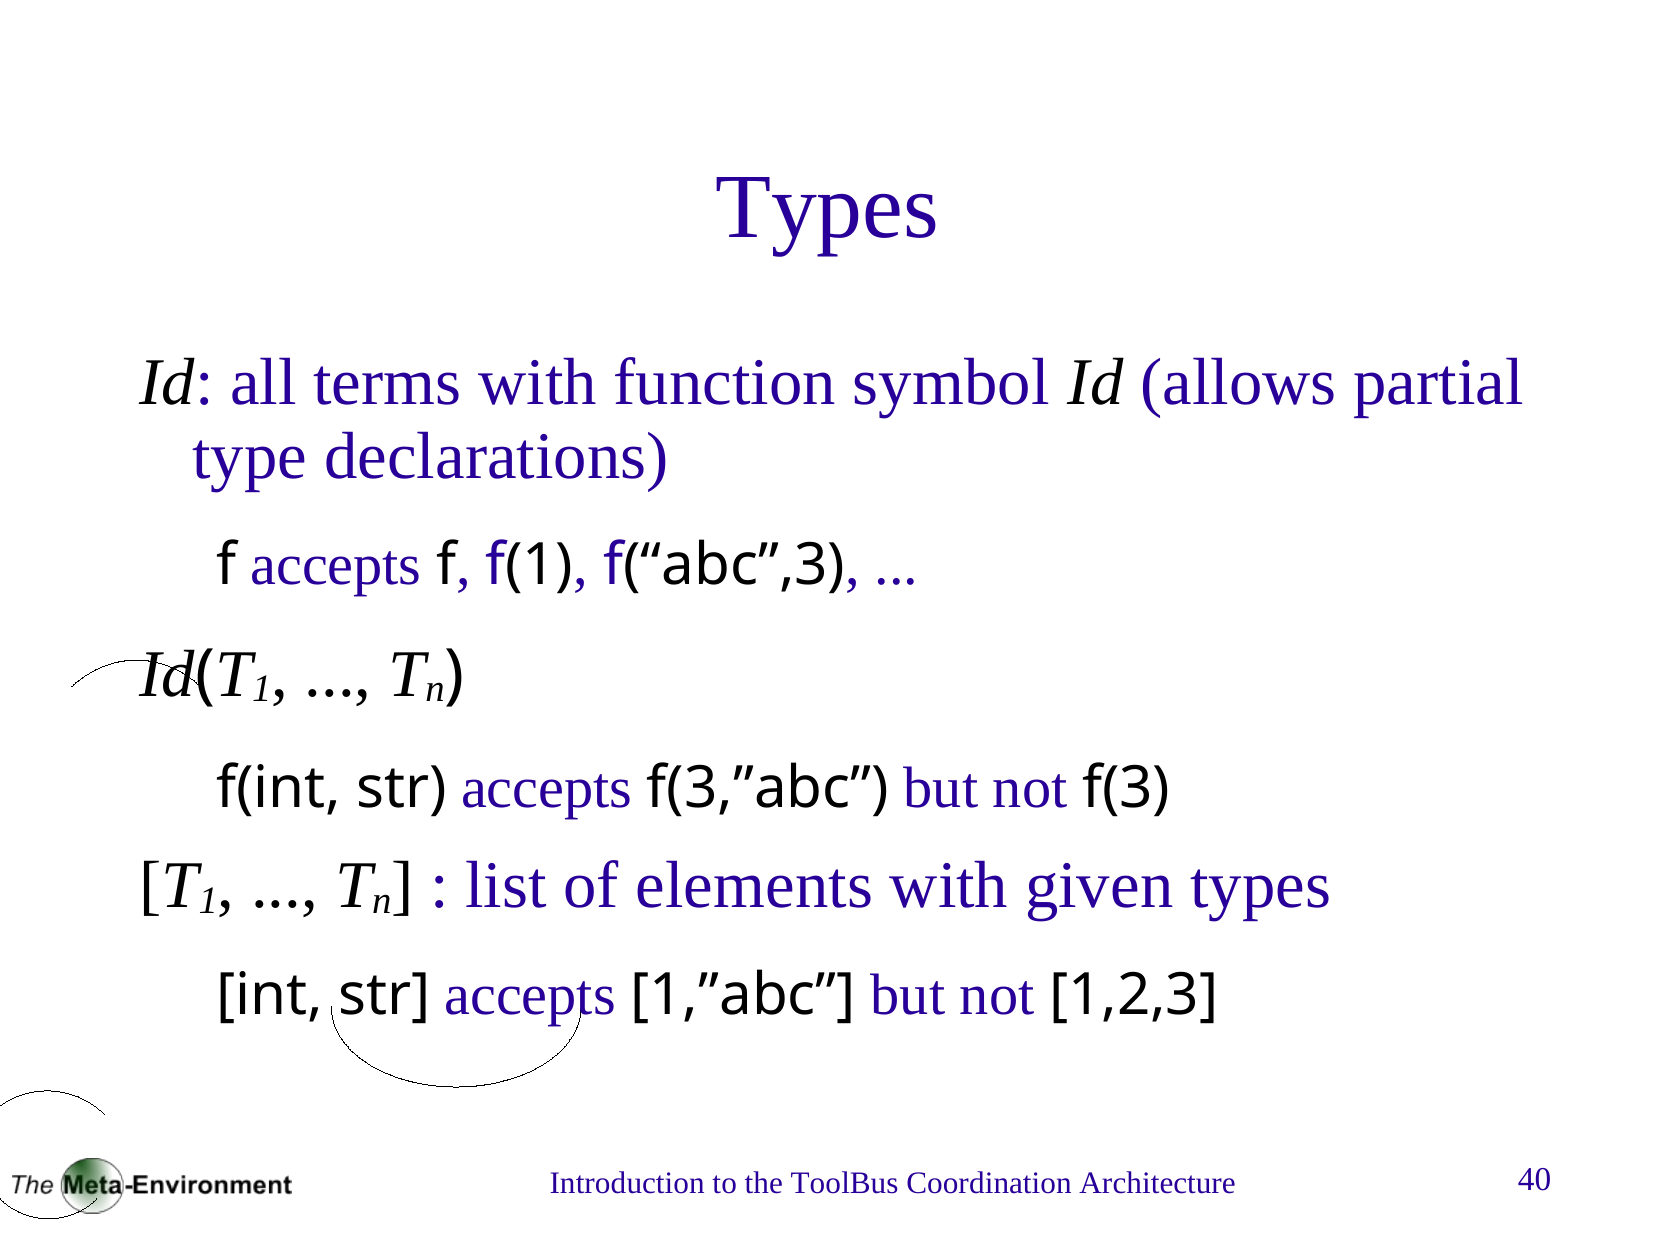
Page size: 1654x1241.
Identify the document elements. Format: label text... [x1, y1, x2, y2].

title Types [121, 102, 1534, 311]
picture [12, 1158, 292, 1214]
list Id: all terms with function symbol Id (allows partial type declarations) f accepts f, f(1), f(“abc”,3), ... Id(T1, ..., Tn) f(int, str) accepts f(3,”abc”) but not f(3) [T1, ..., Tn] : list of elements with given types [int, str] accepts [1,”abc”] but not [1,2,3] [121, 344, 1534, 1127]
